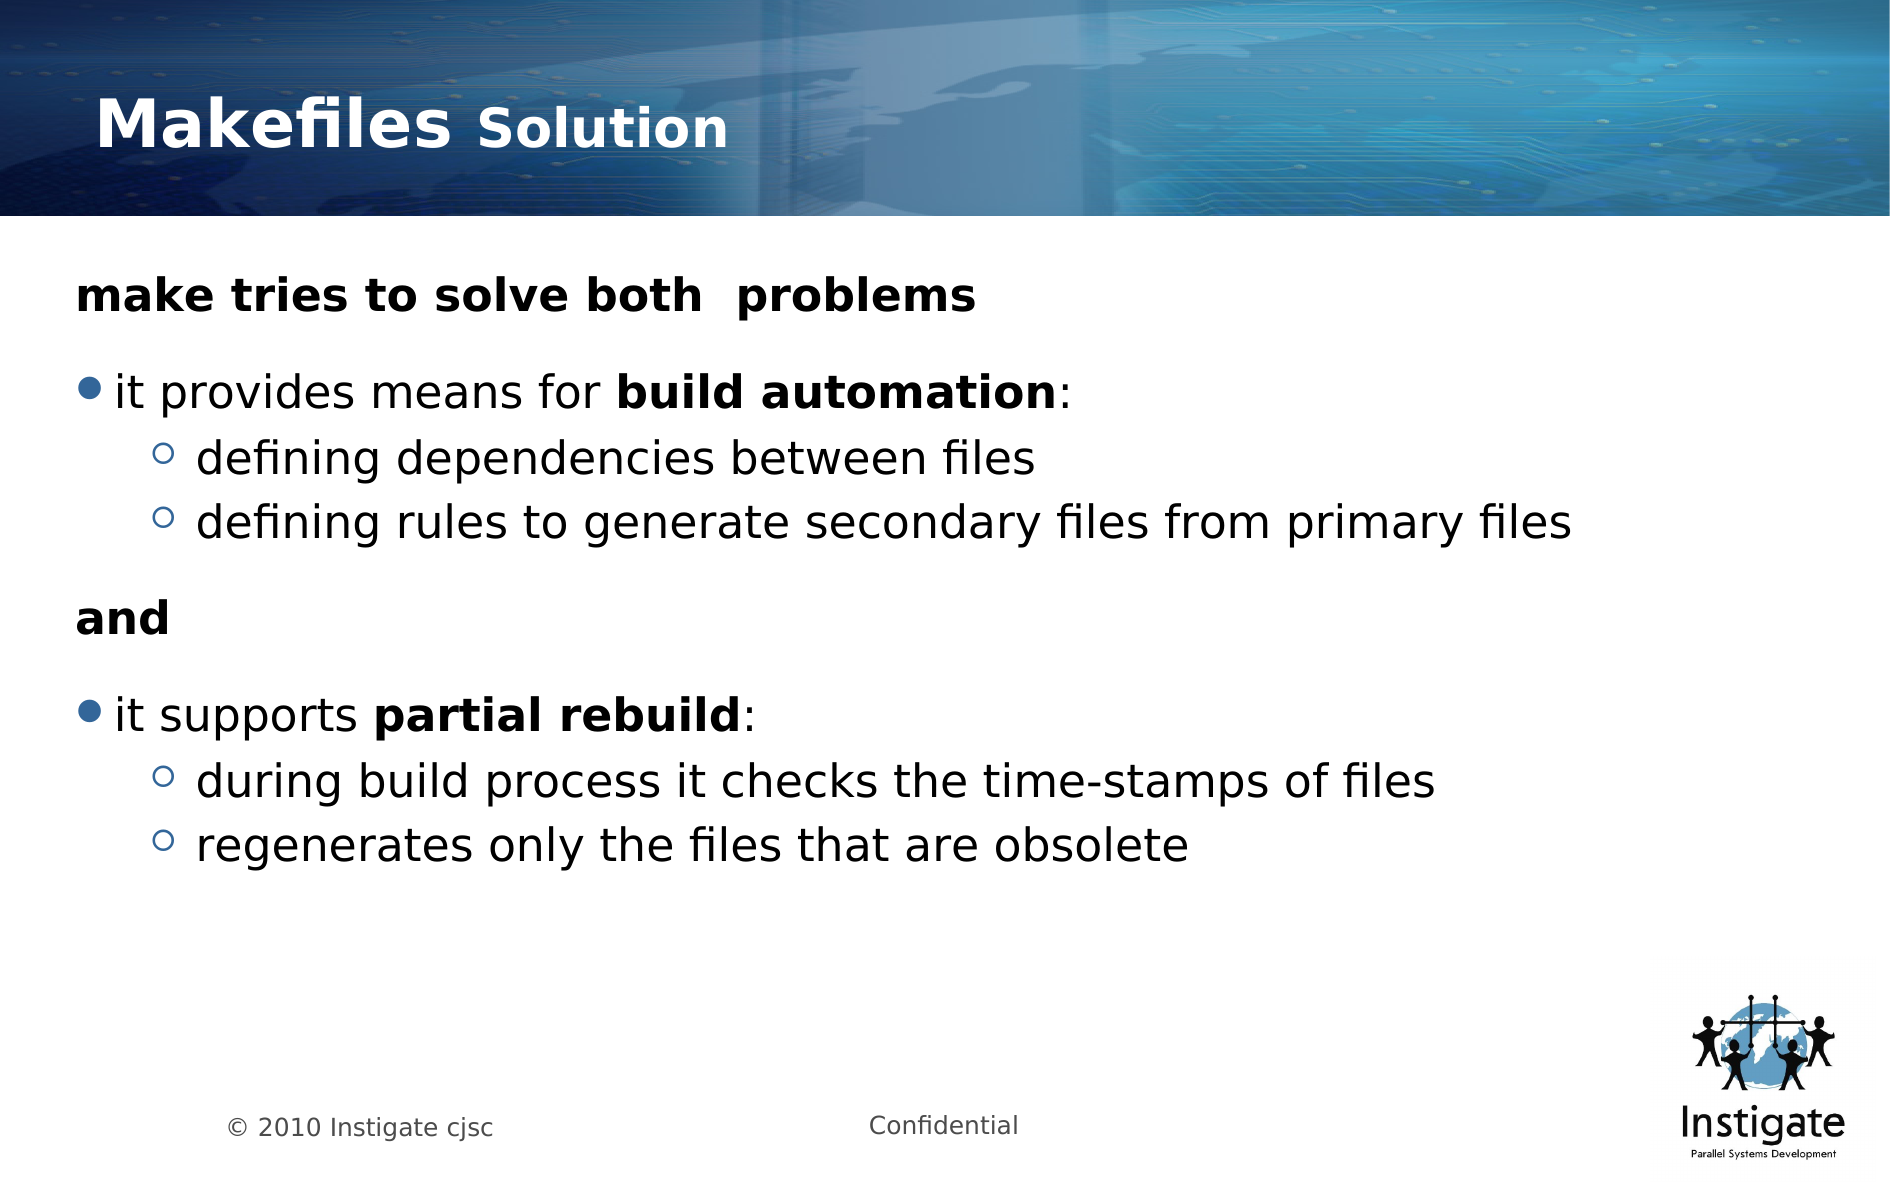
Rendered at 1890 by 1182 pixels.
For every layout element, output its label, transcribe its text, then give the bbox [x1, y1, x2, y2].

picture [1650, 956, 1876, 1182]
title Makefiles Solution [94, 47, 1793, 217]
picture [0, 0, 1890, 216]
list make tries to solve both problems it provides means for build automation: defining dependencies between files defining rules to generate secondary files from primary files and it supports partial rebuild: during build process it checks the time-stamps of files regenerates only the files that are obsolete [75, 242, 1847, 1008]
